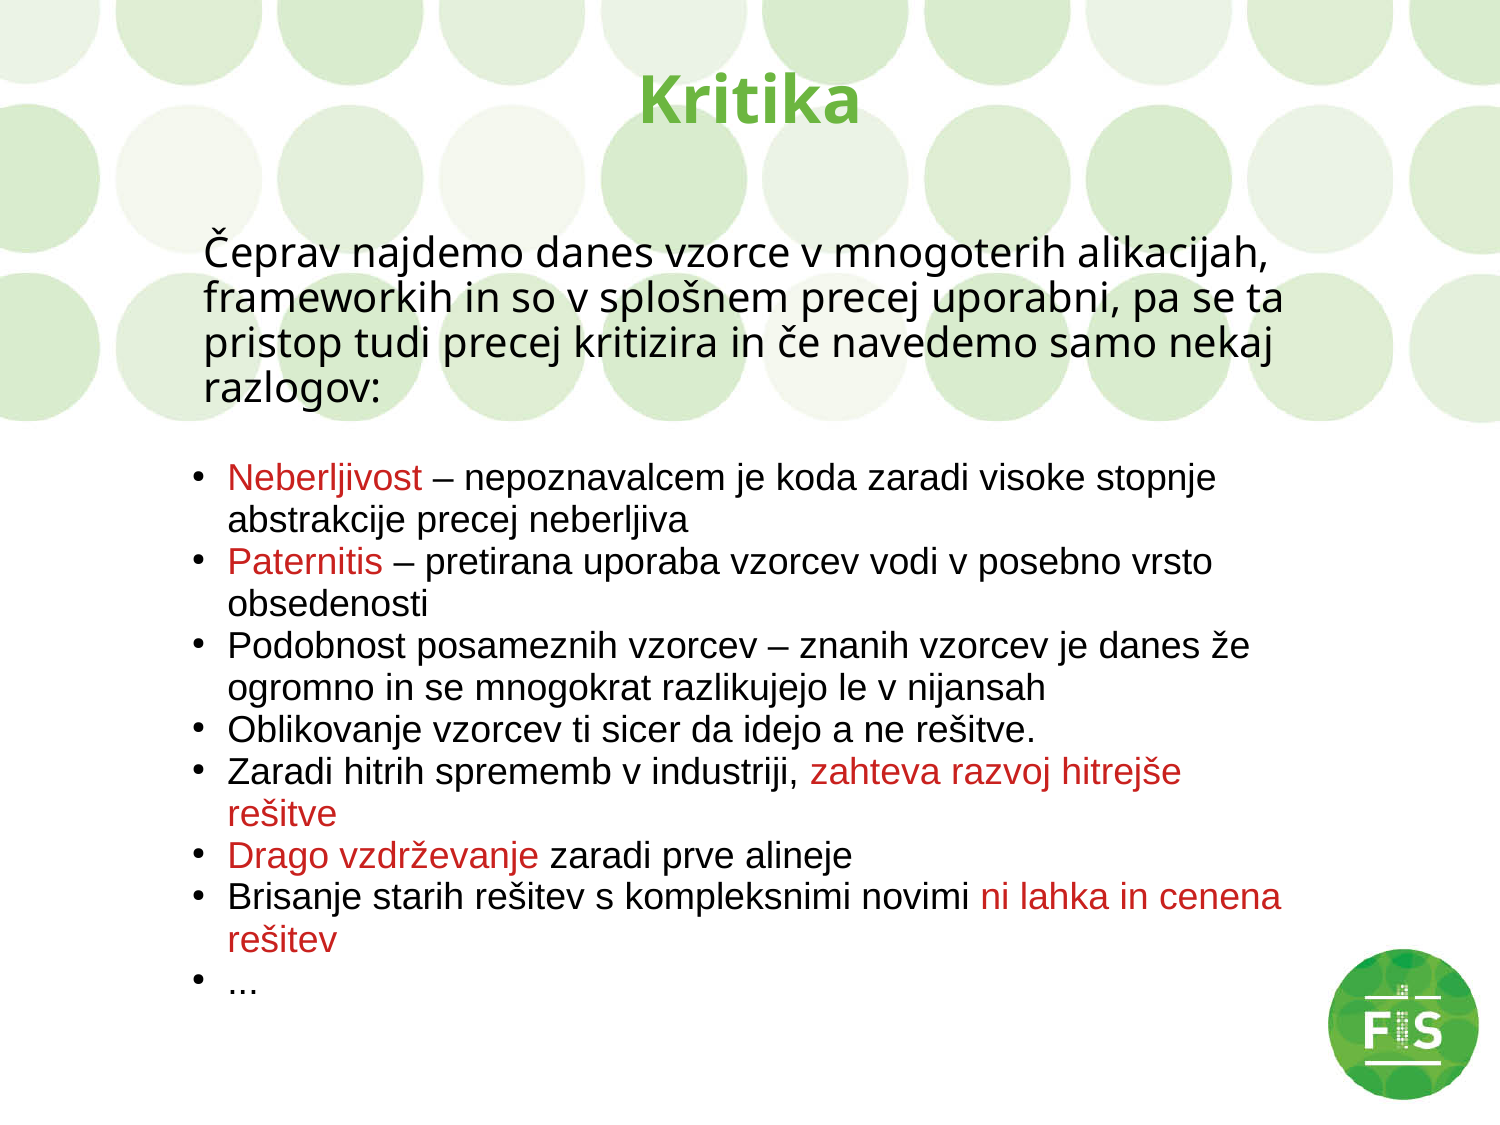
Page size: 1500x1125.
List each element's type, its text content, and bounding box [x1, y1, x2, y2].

picture [0, 0, 1500, 1125]
title Kritika [75, 59, 1425, 233]
list Čeprav najdemo danes vzorce v mnogoterih alikacijah, frameworkih in so v splošnem precej uporabni, pa se ta pristop tudi precej kritizira in če navedemo samo nekaj razlogov: [118, 224, 1323, 473]
text_box Neberljivost – nepoznavalcem je koda zaradi visoke stopnje abstrakcije precej neberljiva Paternitis – pretirana uporaba vzorcev vodi v posebno vrsto obsedenosti Podobnost posameznih vzorcev – znanih vzorcev je danes že ogromno in se mnogokrat razlikujejo le v nijansah Oblikovanje vzorcev ti sicer da idejo a ne rešitve. Zaradi hitrih sprememb v industriji, zahteva razvoj hitrejše rešitve Drago vzdrževanje zaradi prve alineje Brisanje starih rešitev s kompleksnimi novimi ni lahka in cenena rešitev ... [177, 448, 1300, 1010]
